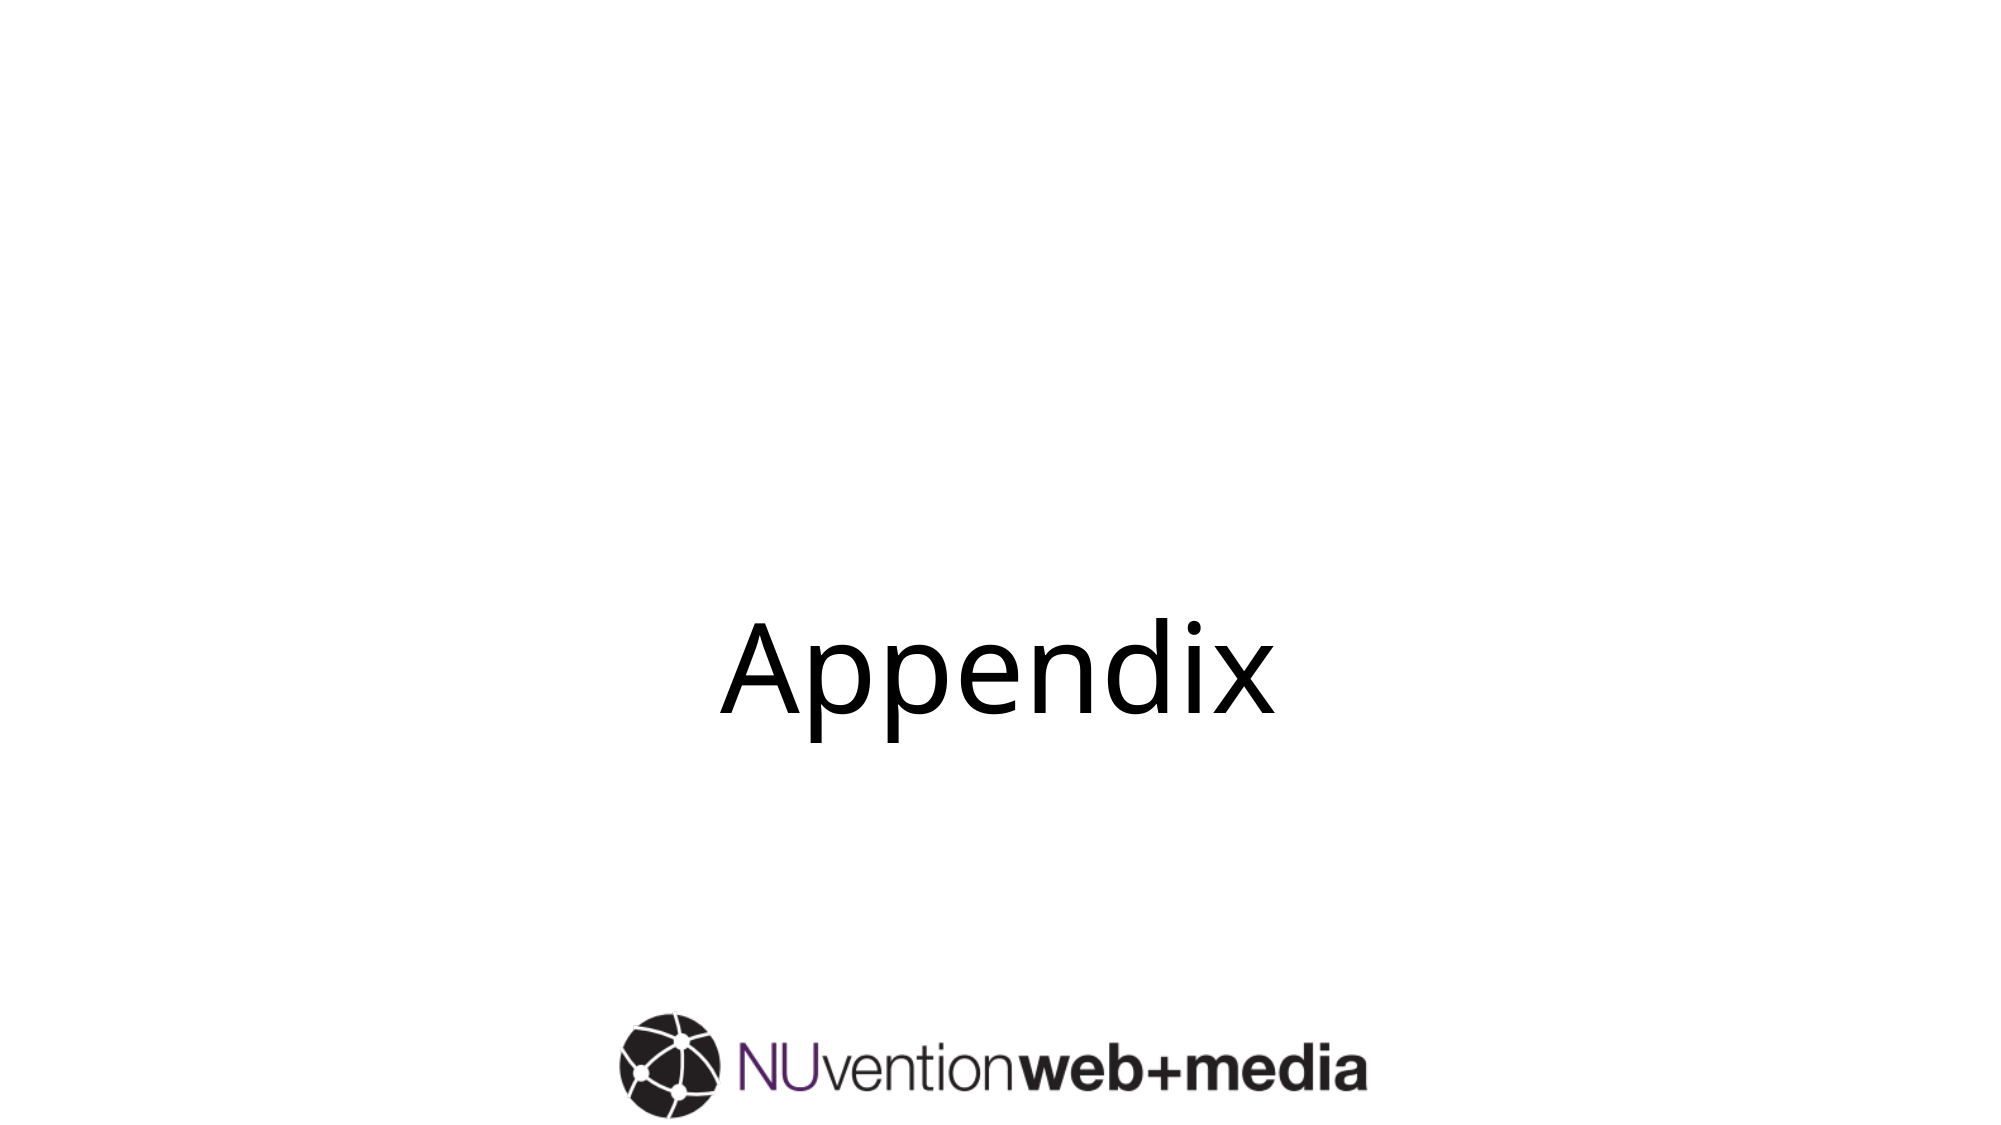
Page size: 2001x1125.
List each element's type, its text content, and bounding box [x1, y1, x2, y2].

title Appendix [166, 487, 1867, 711]
